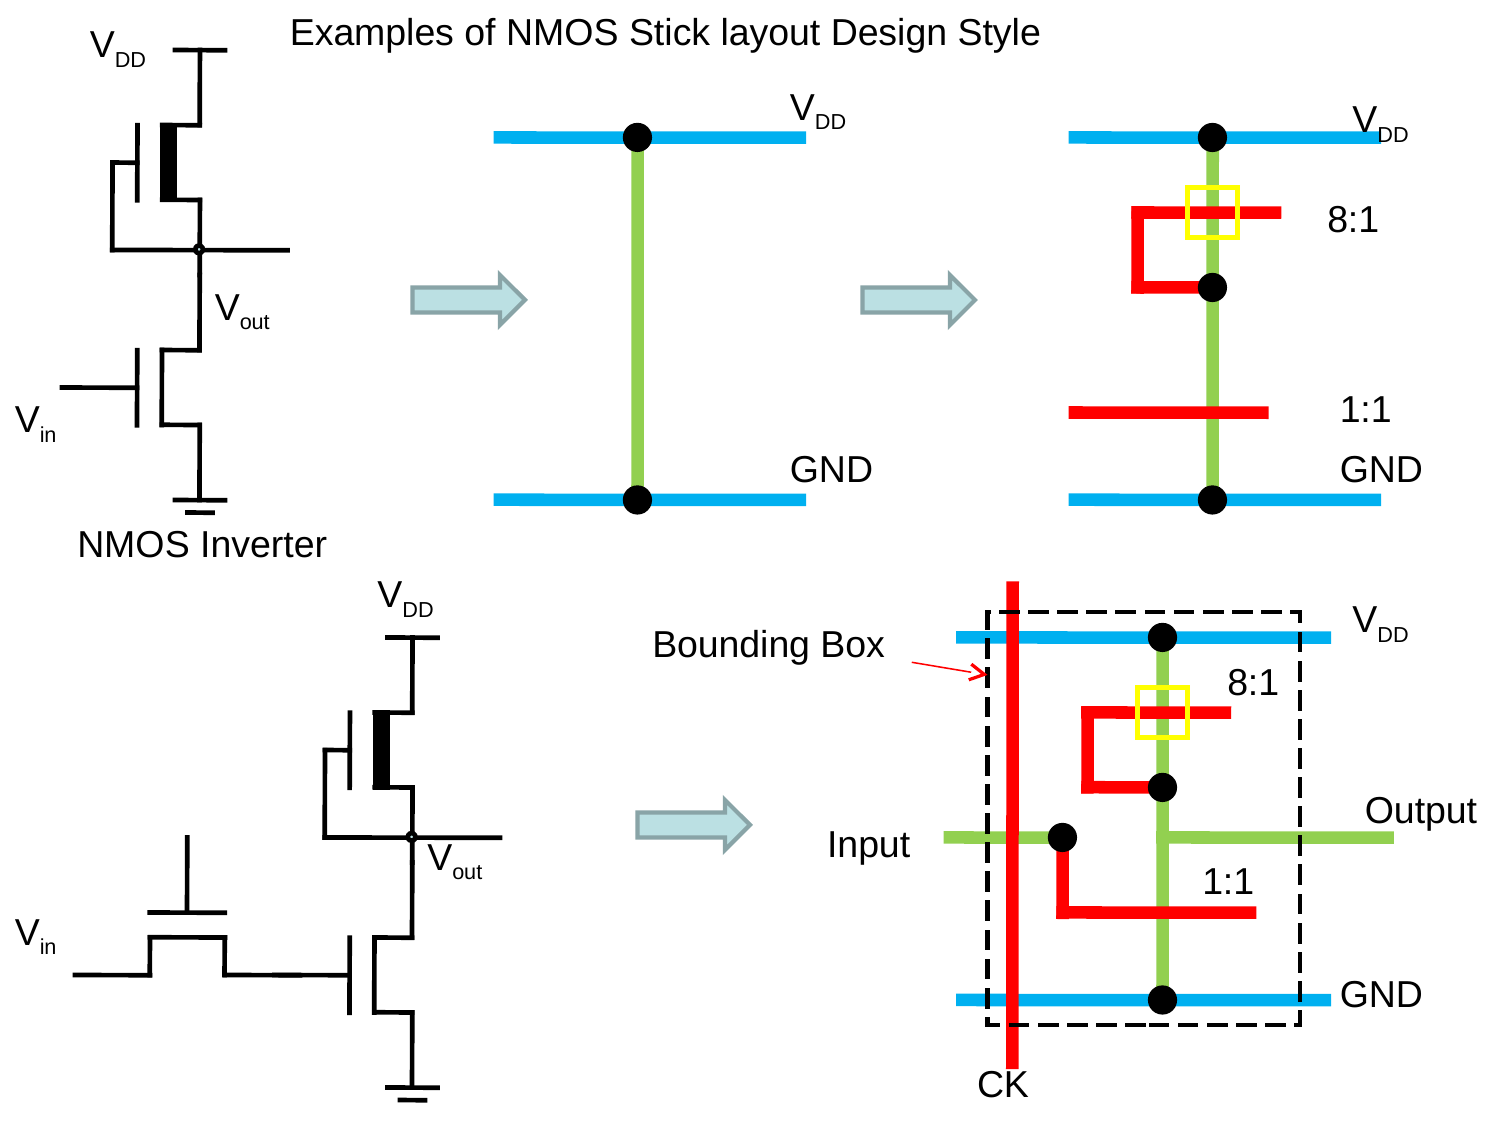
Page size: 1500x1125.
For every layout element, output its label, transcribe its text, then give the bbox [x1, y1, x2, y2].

text_box Vin [0, 387, 163, 455]
text_box CK [962, 1051, 1125, 1113]
text_box Vout [412, 824, 576, 892]
text_box Output [1350, 778, 1500, 840]
text_box [1149, 987, 1176, 1013]
text_box [1149, 774, 1176, 800]
text_box [1149, 624, 1176, 650]
text_box 8:1 [1212, 649, 1326, 711]
text_box VDD [1337, 587, 1451, 655]
text_box VDD [75, 12, 238, 80]
text_box [375, 712, 388, 788]
text_box Vin [0, 899, 163, 967]
text_box [624, 487, 650, 513]
text_box GND [775, 437, 913, 498]
text_box VDD [774, 74, 888, 142]
text_box [195, 245, 203, 254]
text_box 1:1 [1324, 376, 1438, 438]
text_box [407, 833, 412, 841]
text_box GND [1325, 962, 1463, 1023]
text_box Examples of NMOS Stick layout Design Style [274, 0, 1201, 61]
text_box VDD [1337, 87, 1451, 155]
text_box [862, 275, 976, 326]
text_box Bounding Box [637, 612, 1001, 673]
text_box Vout [199, 274, 363, 342]
text_box GND [1325, 437, 1463, 498]
text_box NMOS Inverter [62, 512, 363, 573]
text_box [162, 125, 175, 201]
text_box 8:1 [1312, 187, 1426, 248]
text_box VDD [362, 562, 526, 630]
text_box [1049, 824, 1075, 850]
text_box [637, 799, 751, 850]
text_box 1:1 [1187, 849, 1301, 911]
text_box [1199, 124, 1225, 150]
text_box [1199, 487, 1225, 513]
text_box [624, 124, 650, 150]
text_box Input [812, 812, 975, 873]
text_box [1199, 274, 1225, 300]
text_box [412, 274, 526, 325]
